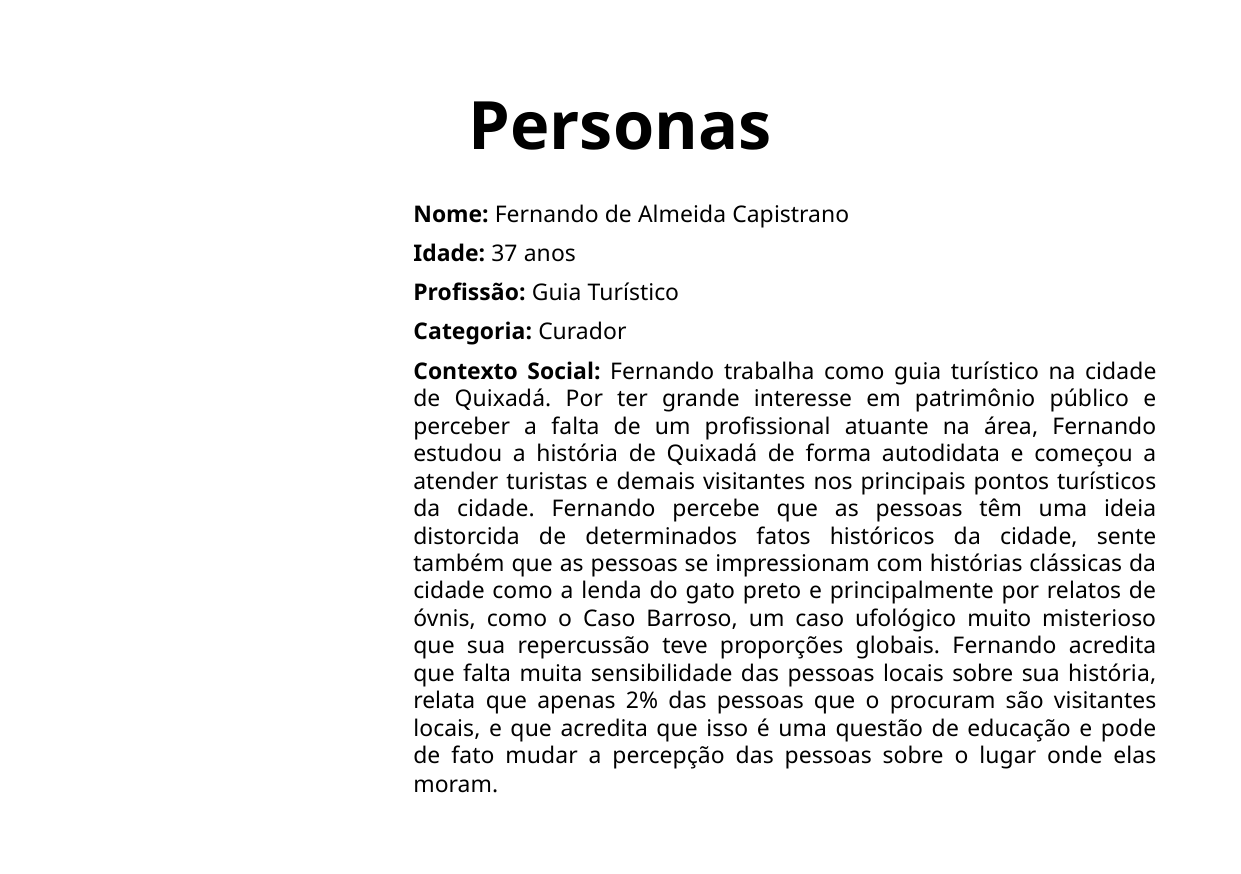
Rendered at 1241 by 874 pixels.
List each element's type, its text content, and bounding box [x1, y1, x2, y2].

text_box Nome: Fernando de Almeida Capistrano​ Idade: 37​ anos Profissão: Guia Turístico​ Categoria: Curador Contexto Social: Fernando​ trabalha como guia turístico na cidade de Quixadá. Por ter grande interesse em patrimônio público e perceber a falta de um profissional atuante na área, Fernando estudou a história de Quixadá de forma autodidata e começou a atender turistas e demais visitantes nos principais pontos turísticos da cidade. Fernando percebe que as pessoas têm uma ideia distorcida de determinados fatos históricos da cidade, sente também que as pessoas se impressionam com histórias clássicas da cidade como a lenda do gato preto e principalmente por relatos de óvnis, como o Caso Barroso, um caso ufológico muito misterioso que sua repercussão teve proporções globais. Fernando acredita que falta muita sensibilidade das pessoas locais sobre sua história, relata que apenas 2% das pessoas que o procuram são visitantes locais, e que acredita que isso é uma questão de educação e pode de fato mudar a percepção das pessoas sobre o lugar onde elas moram. [413, 199, 1158, 854]
text_box Personas [58, 82, 1181, 163]
